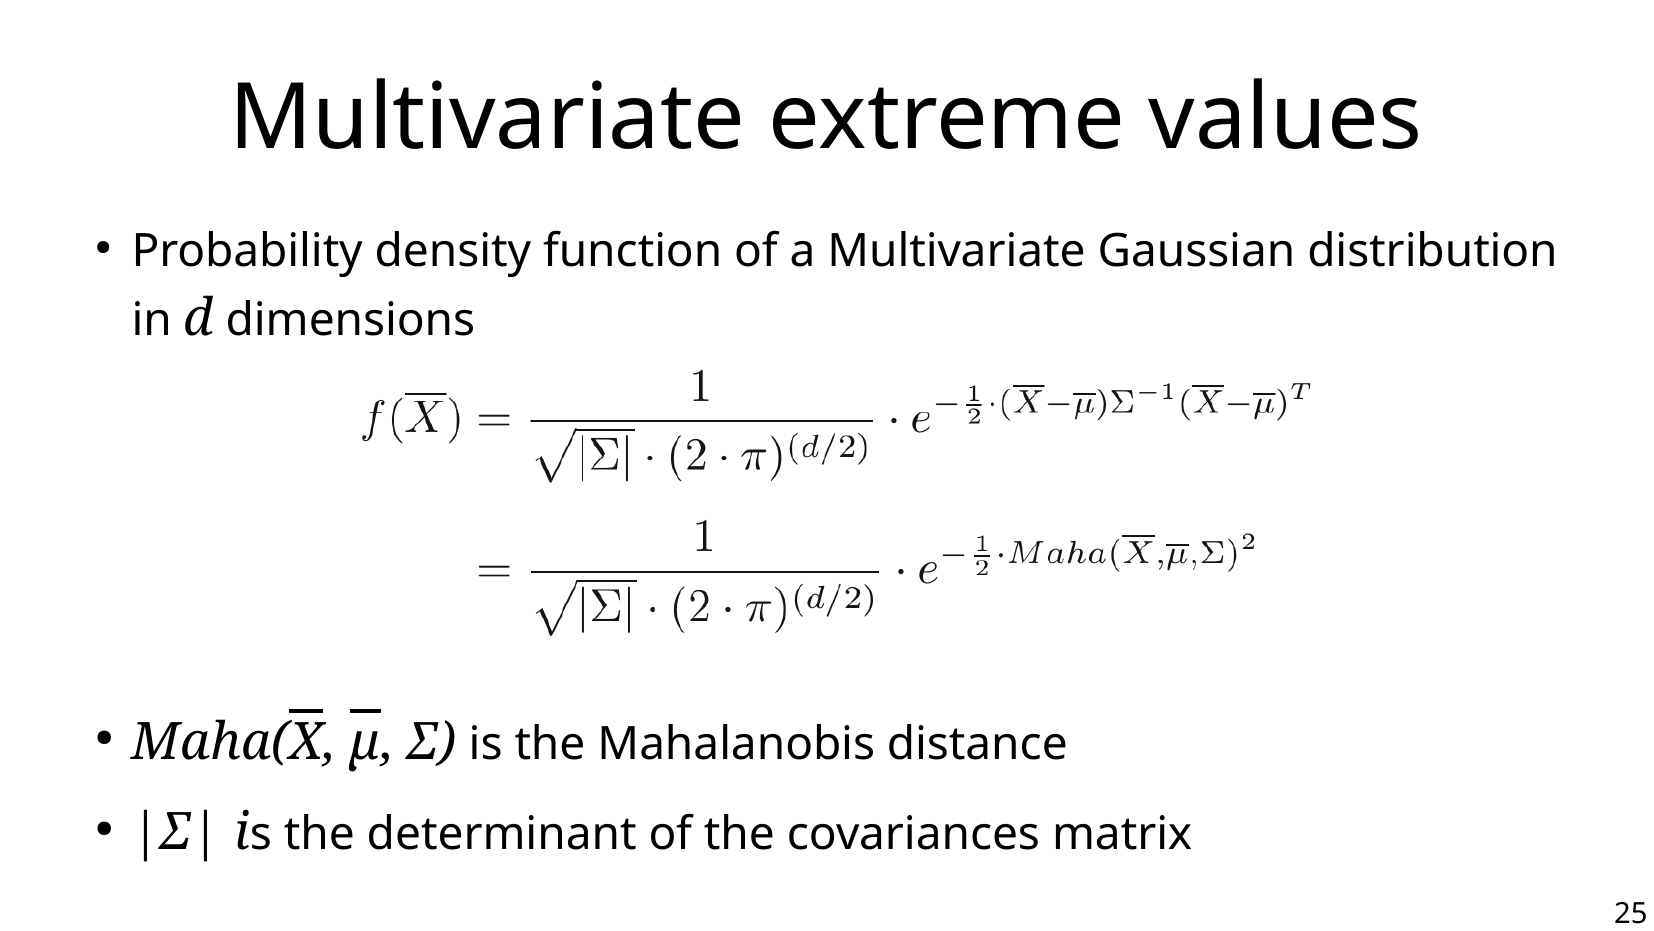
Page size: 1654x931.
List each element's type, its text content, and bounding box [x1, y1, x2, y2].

title Multivariate extreme values [82, 1, 1571, 217]
picture [341, 344, 1318, 647]
list Probability density function of a Multivariate Gaussian distribution in d dimensions Maha(X, μ, Σ) is the Mahalanobis distance |Σ| is the determinant of the covariances matrix [82, 217, 1603, 868]
